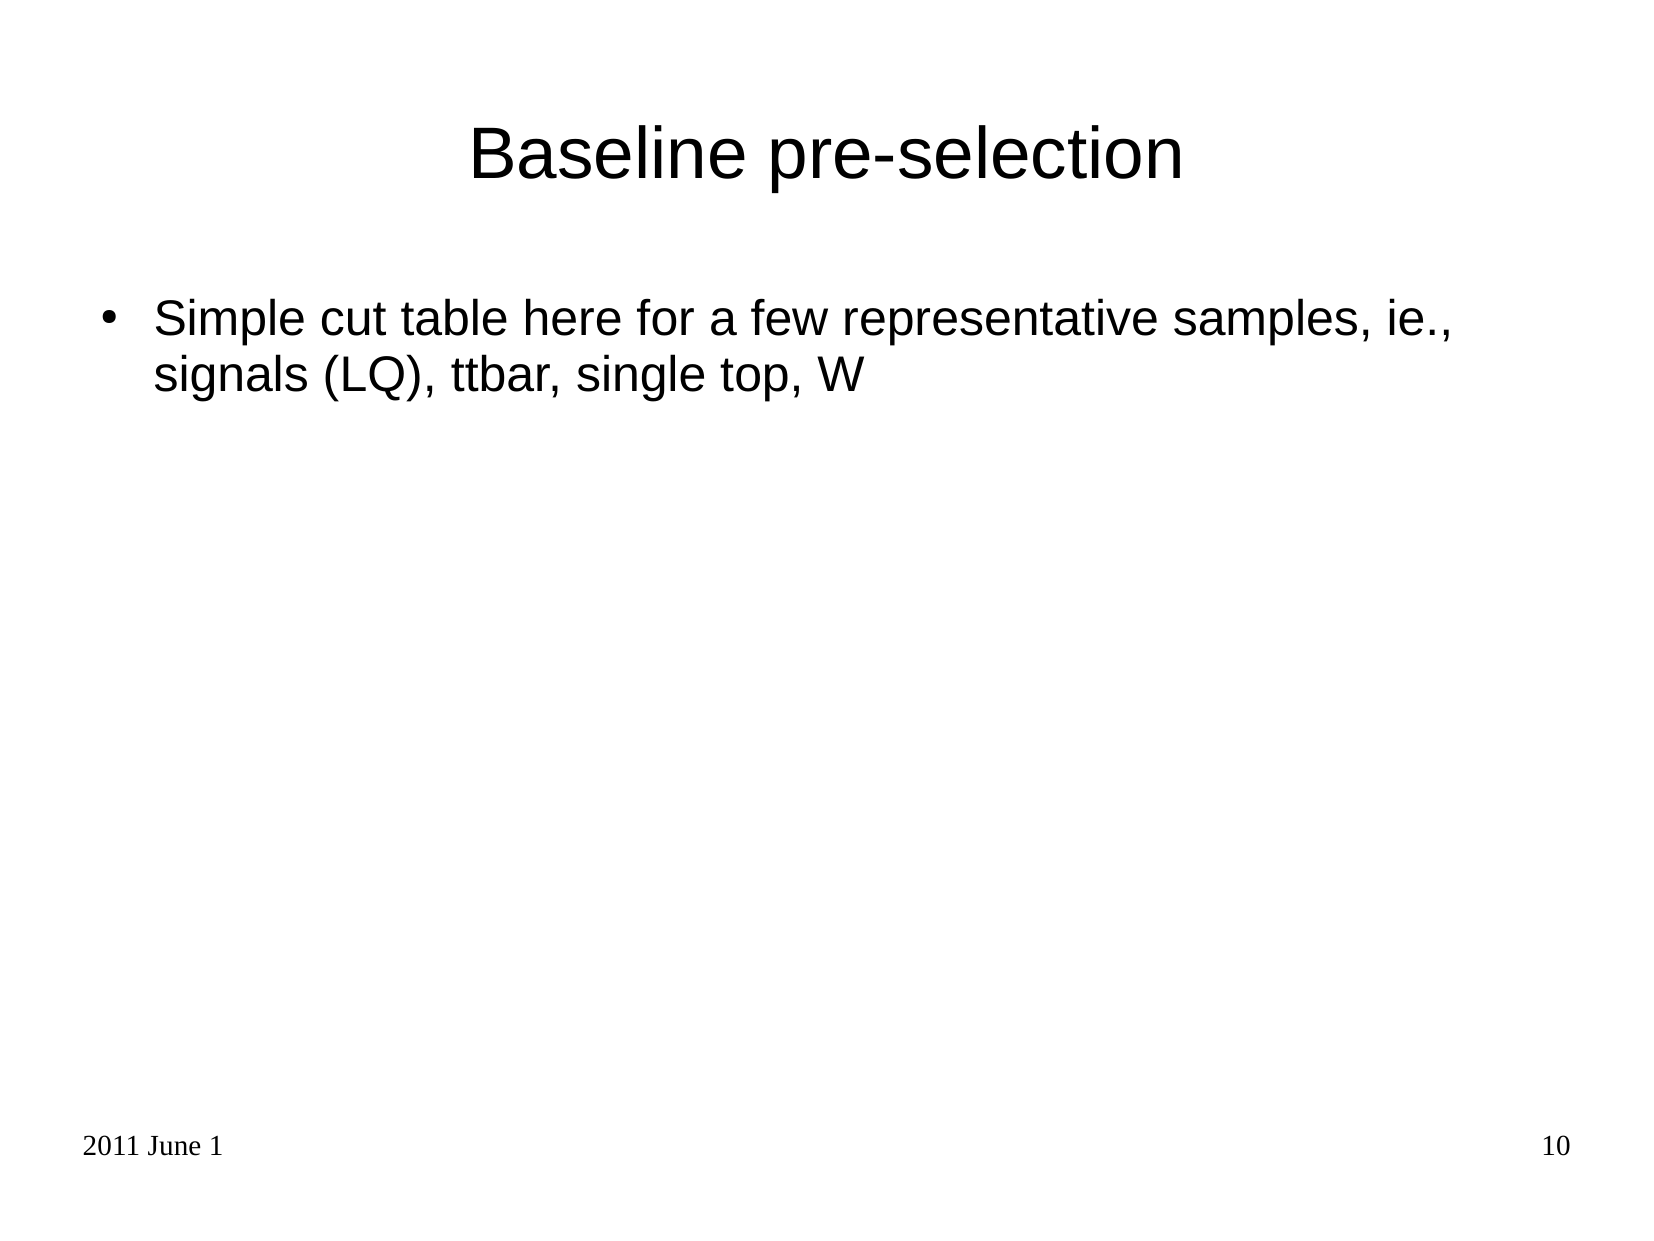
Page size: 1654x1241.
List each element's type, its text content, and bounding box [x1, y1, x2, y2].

title Baseline pre-selection [82, 56, 1571, 250]
list Simple cut table here for a few representative samples, ie., signals (LQ), ttbar, single top, W [82, 290, 1571, 1094]
